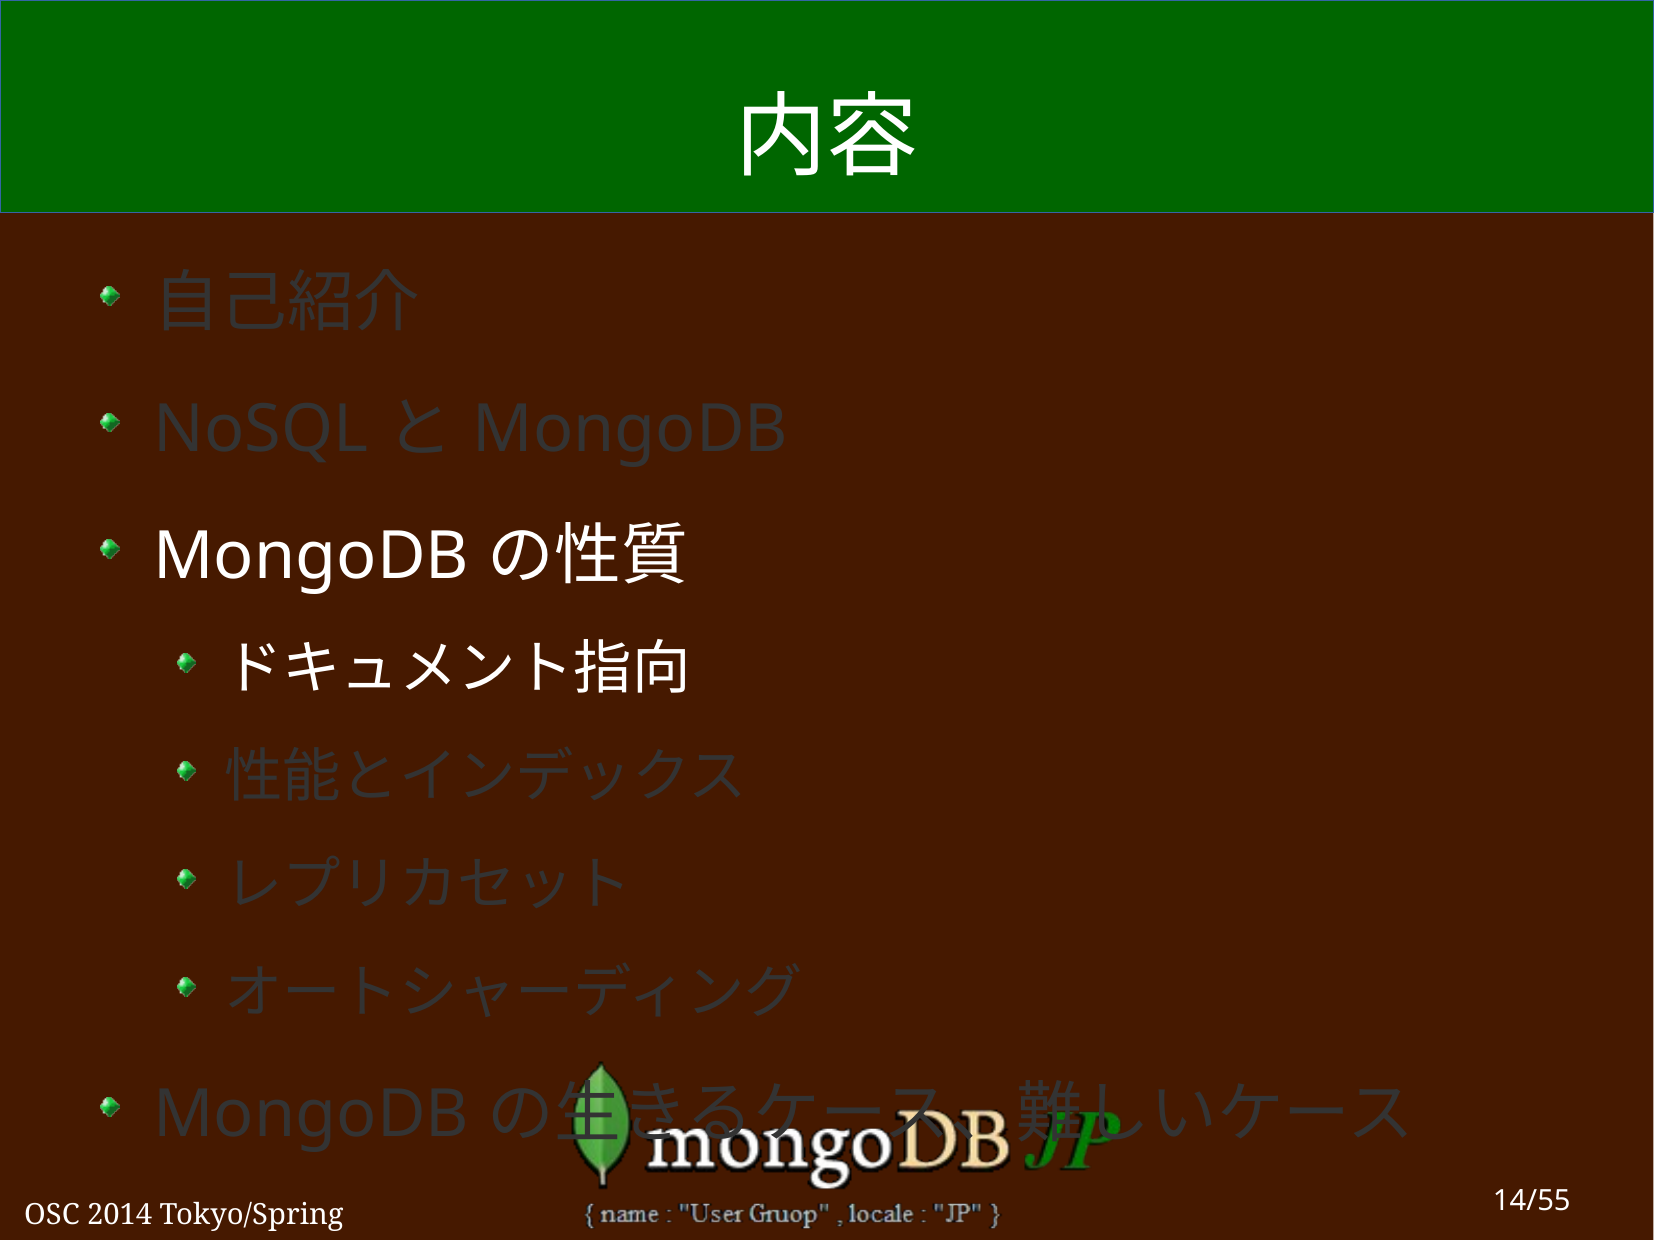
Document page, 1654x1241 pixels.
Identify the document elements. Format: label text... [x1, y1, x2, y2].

picture [566, 1132, 1140, 1241]
list 自己紹介 NoSQLとMongoDB MongoDBの性質 ドキュメント指向 性能とインデックス レプリカセット オートシャーディング MongoDBの生きるケース、難しいケース [82, 247, 1571, 1132]
title 内容 [82, 49, 1571, 207]
